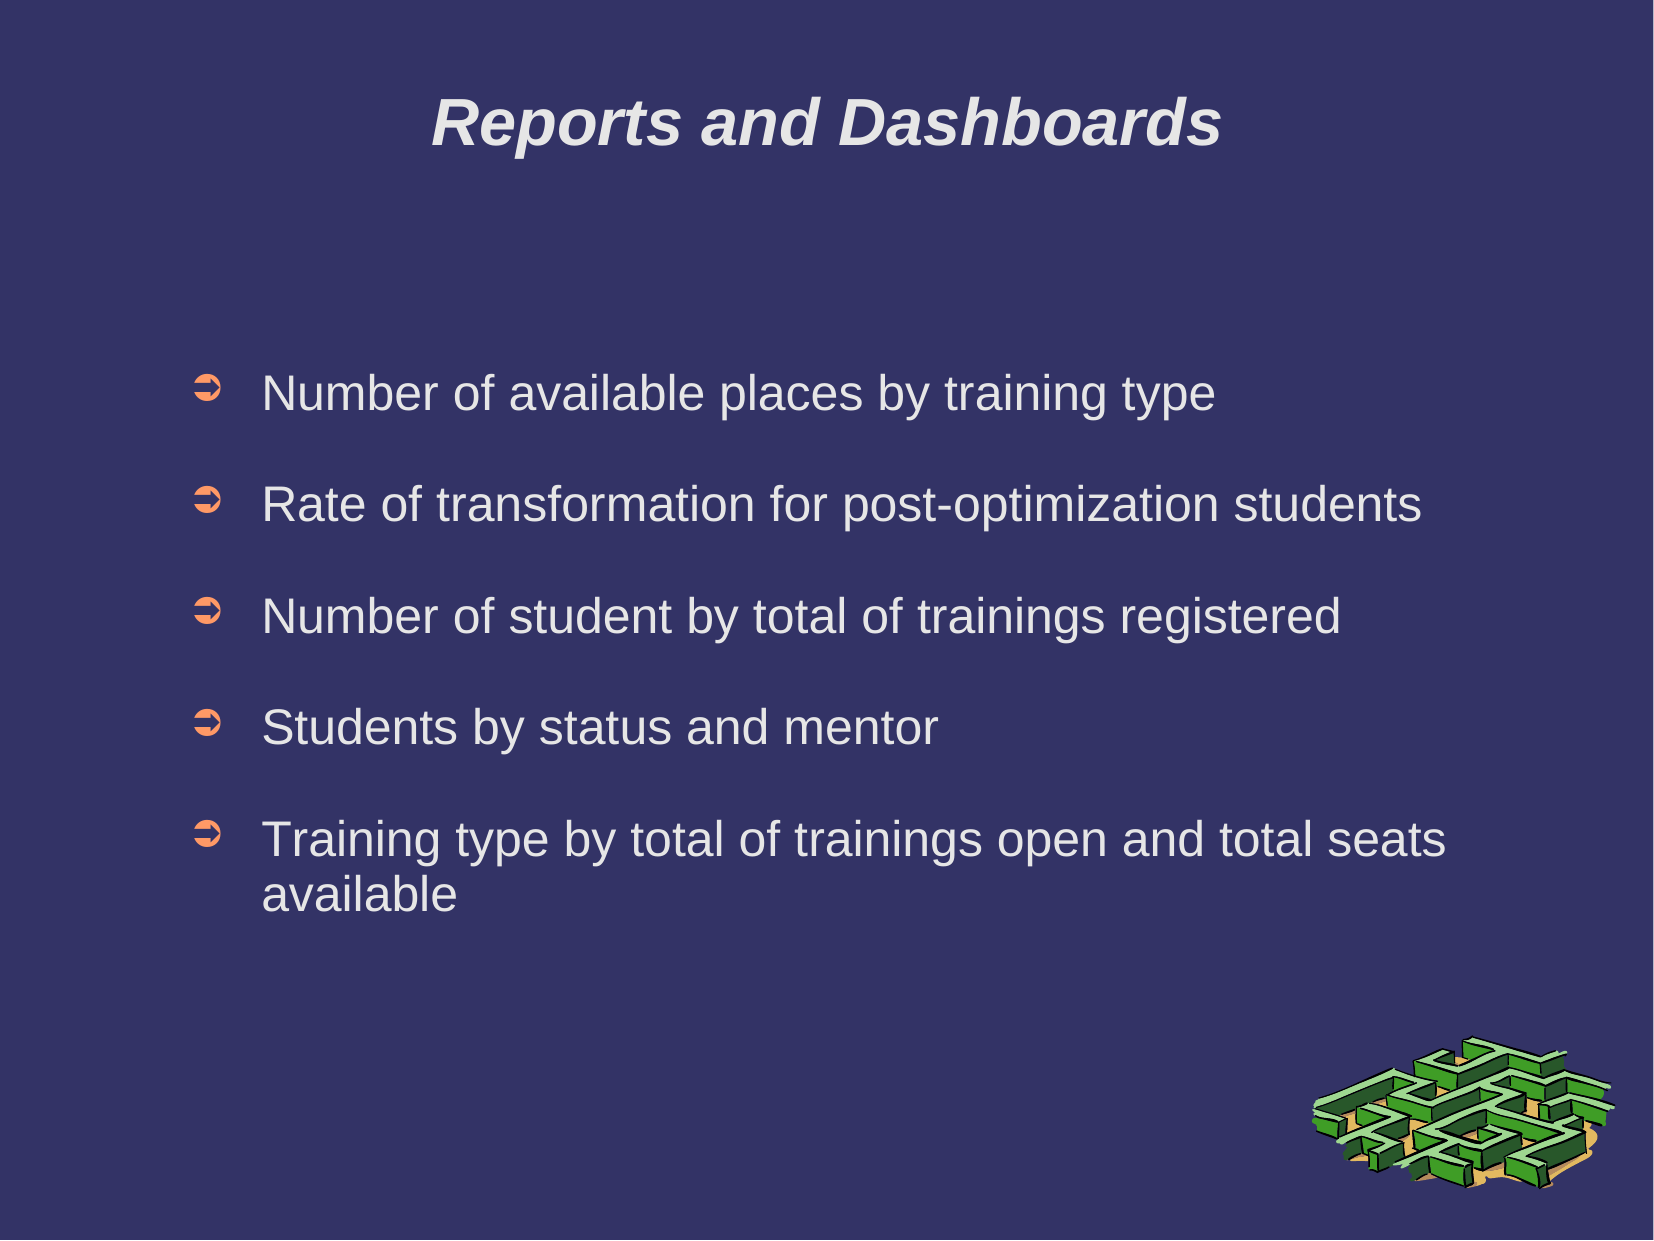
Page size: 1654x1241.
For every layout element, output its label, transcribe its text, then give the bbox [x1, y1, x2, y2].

title Reports and Dashboards [121, 19, 1534, 227]
list Number of available places by training type Rate of transformation for post-optimization students Number of student by total of trainings registered Students by status and mentor Training type by total of trainings open and total seats available [178, 364, 1570, 946]
